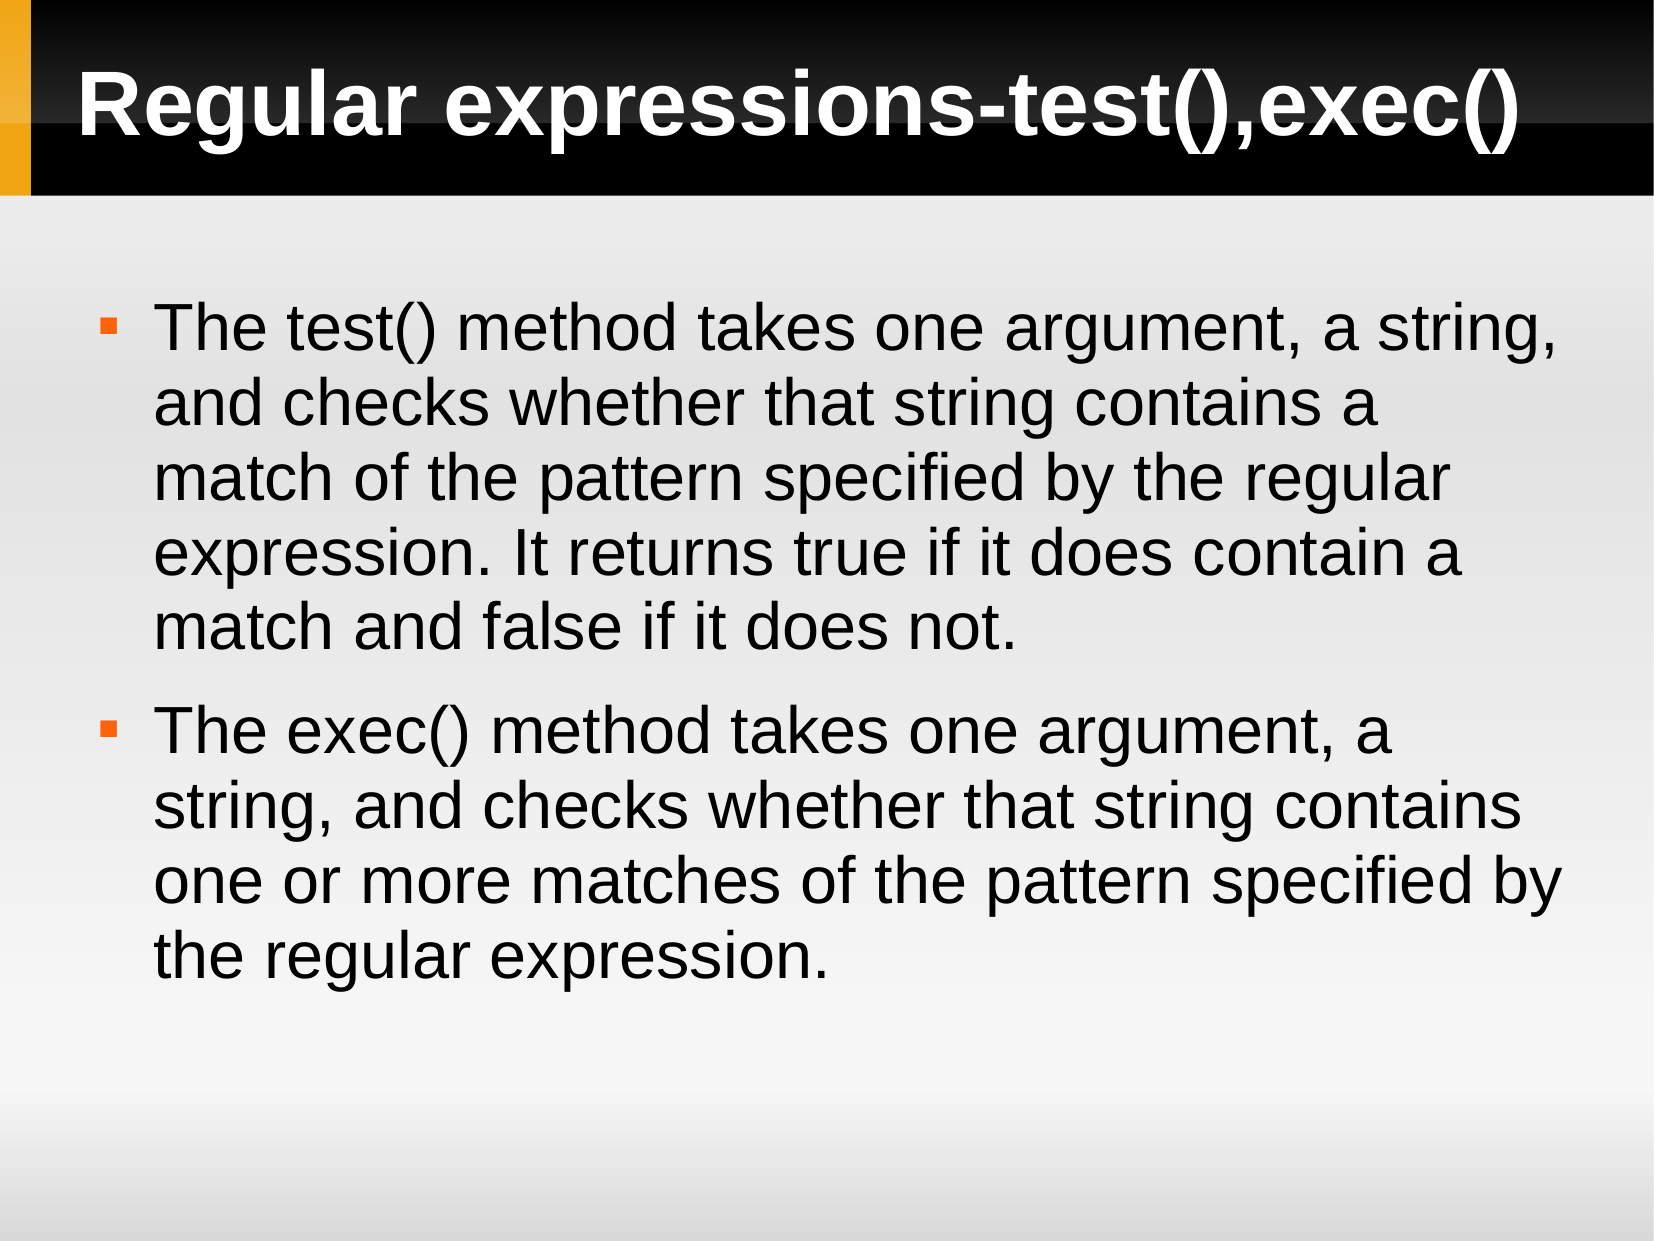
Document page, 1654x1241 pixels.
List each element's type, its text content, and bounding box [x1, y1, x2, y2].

title Regular expressions-test(),exec() [76, 0, 1565, 208]
list The test() method takes one argument, a string, and checks whether that string contains a match of the pattern specified by the regular expression. It returns true if it does contain a match and false if it does not. The exec() method takes one argument, a string, and checks whether that string contains one or more matches of the pattern specified by the regular expression. [82, 290, 1571, 1141]
picture [0, 0, 1654, 1241]
